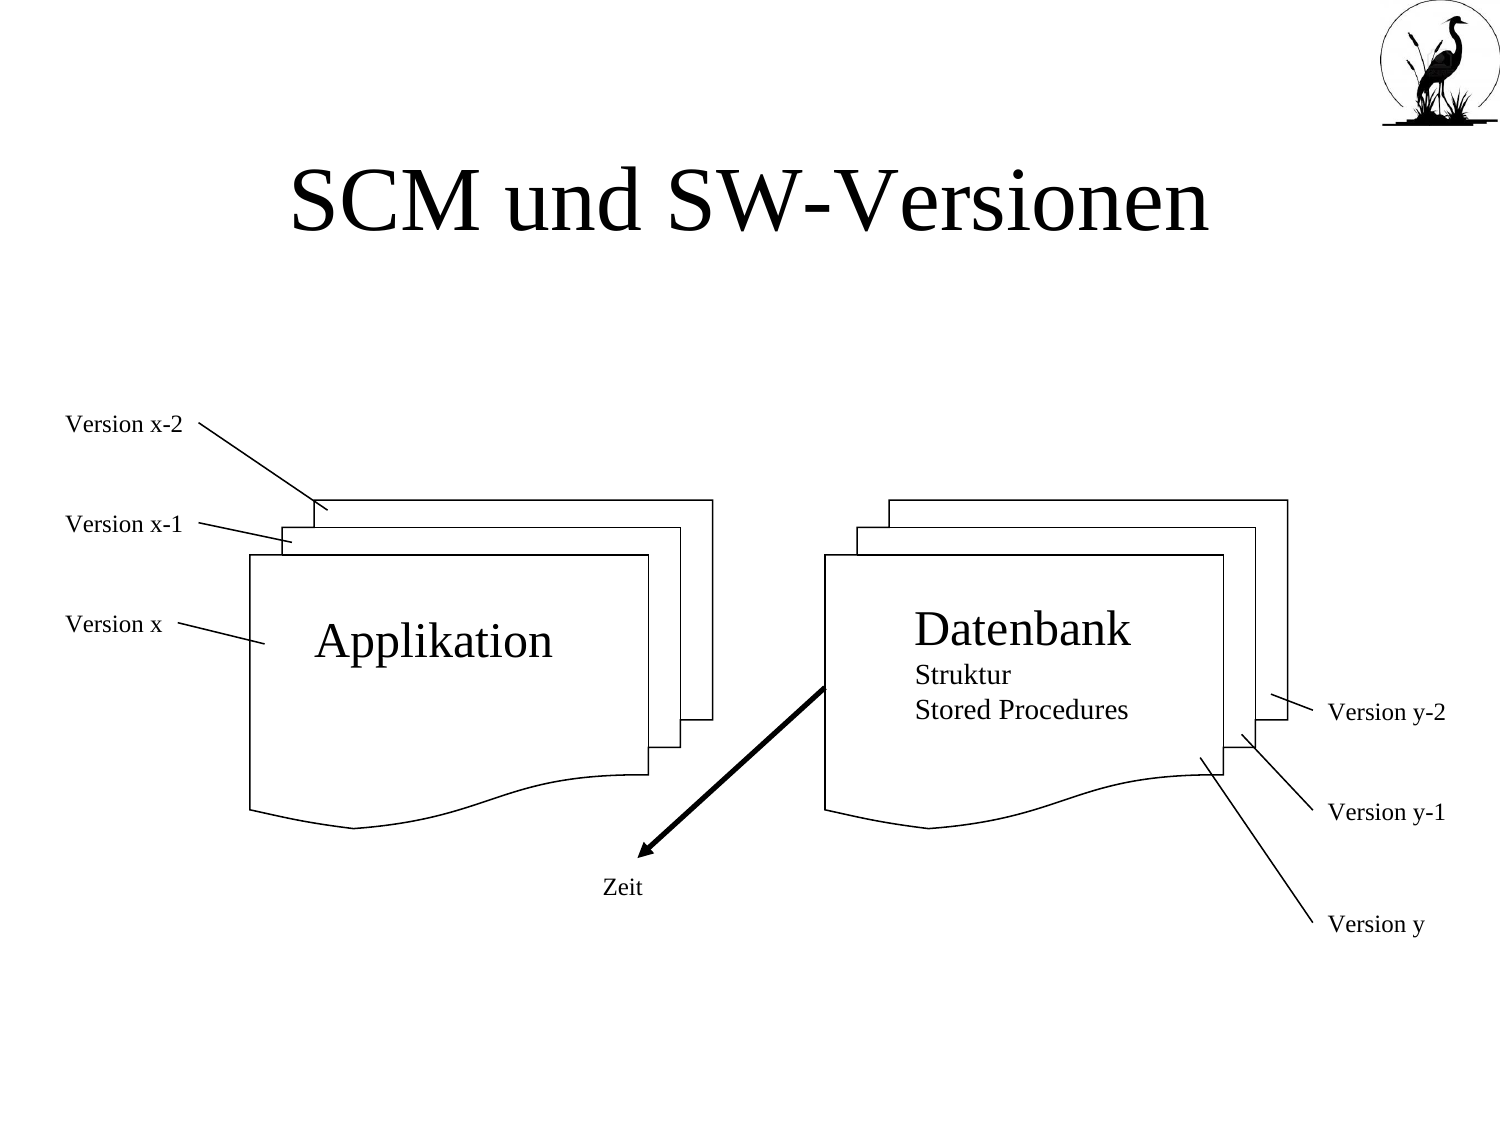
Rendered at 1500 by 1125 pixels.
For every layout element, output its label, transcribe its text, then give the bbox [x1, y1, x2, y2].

text_box Version x-2 [50, 399, 199, 446]
text_box Applikation [299, 599, 569, 676]
picture [1380, 0, 1500, 126]
text_box Version x-1 [50, 500, 199, 546]
text_box Zeit [587, 862, 658, 908]
text_box Version y-2 [1312, 687, 1462, 733]
text_box Datenbank Struktur Stored Procedures [900, 587, 1147, 733]
text_box Version y [1312, 900, 1441, 946]
text_box Version x [50, 600, 178, 646]
title SCM und SW-Versionen [112, 99, 1388, 288]
text_box Version y-1 [1312, 787, 1462, 833]
